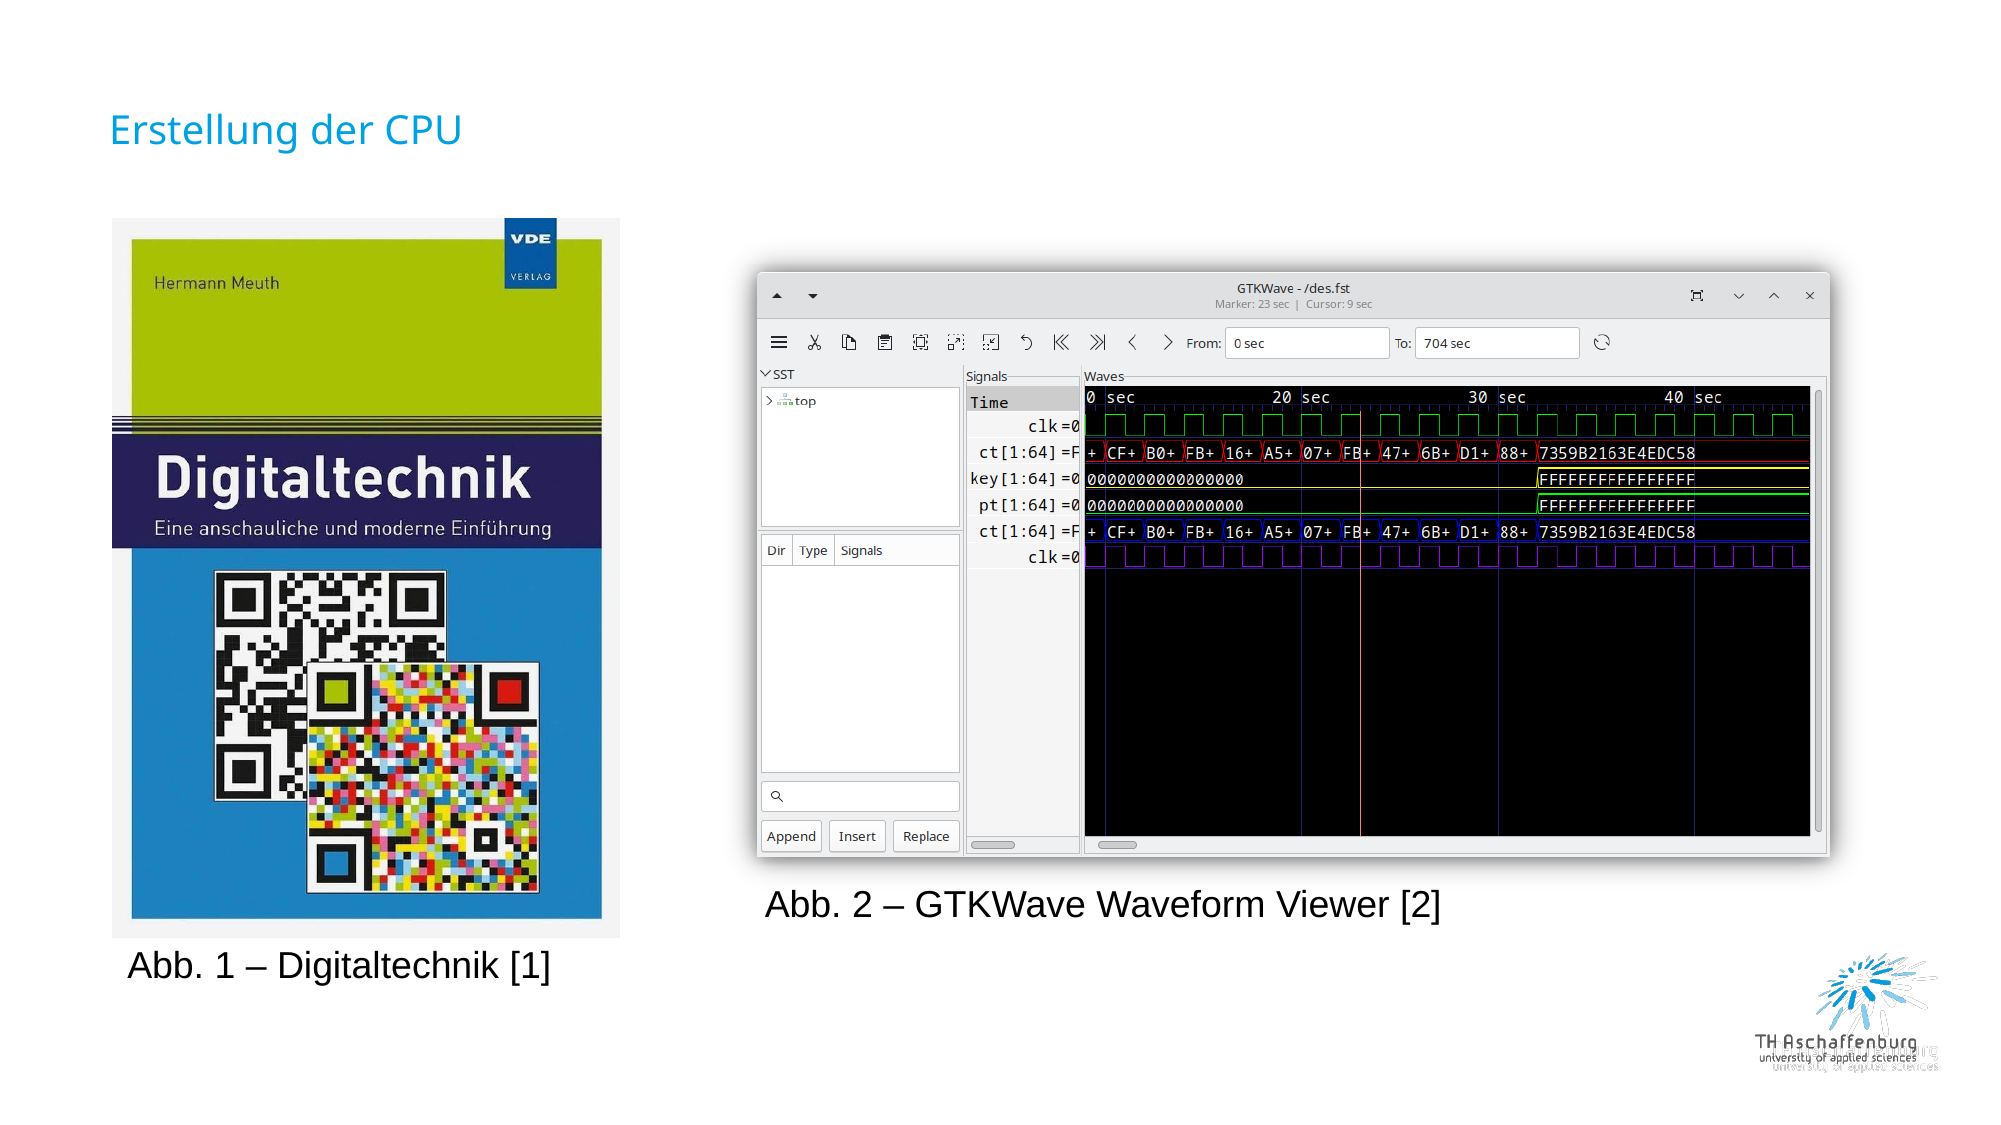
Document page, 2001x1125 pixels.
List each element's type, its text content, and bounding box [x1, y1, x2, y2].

text_box Abb. 1 – Digitaltechnik [1] [112, 937, 601, 995]
text_box Abb. 2 – GTKWave Waveform Viewer [2] [750, 876, 1613, 976]
picture [712, 228, 1874, 901]
picture [112, 218, 620, 938]
title Erstellung der CPU [94, 94, 1820, 165]
picture [1755, 953, 1938, 1073]
